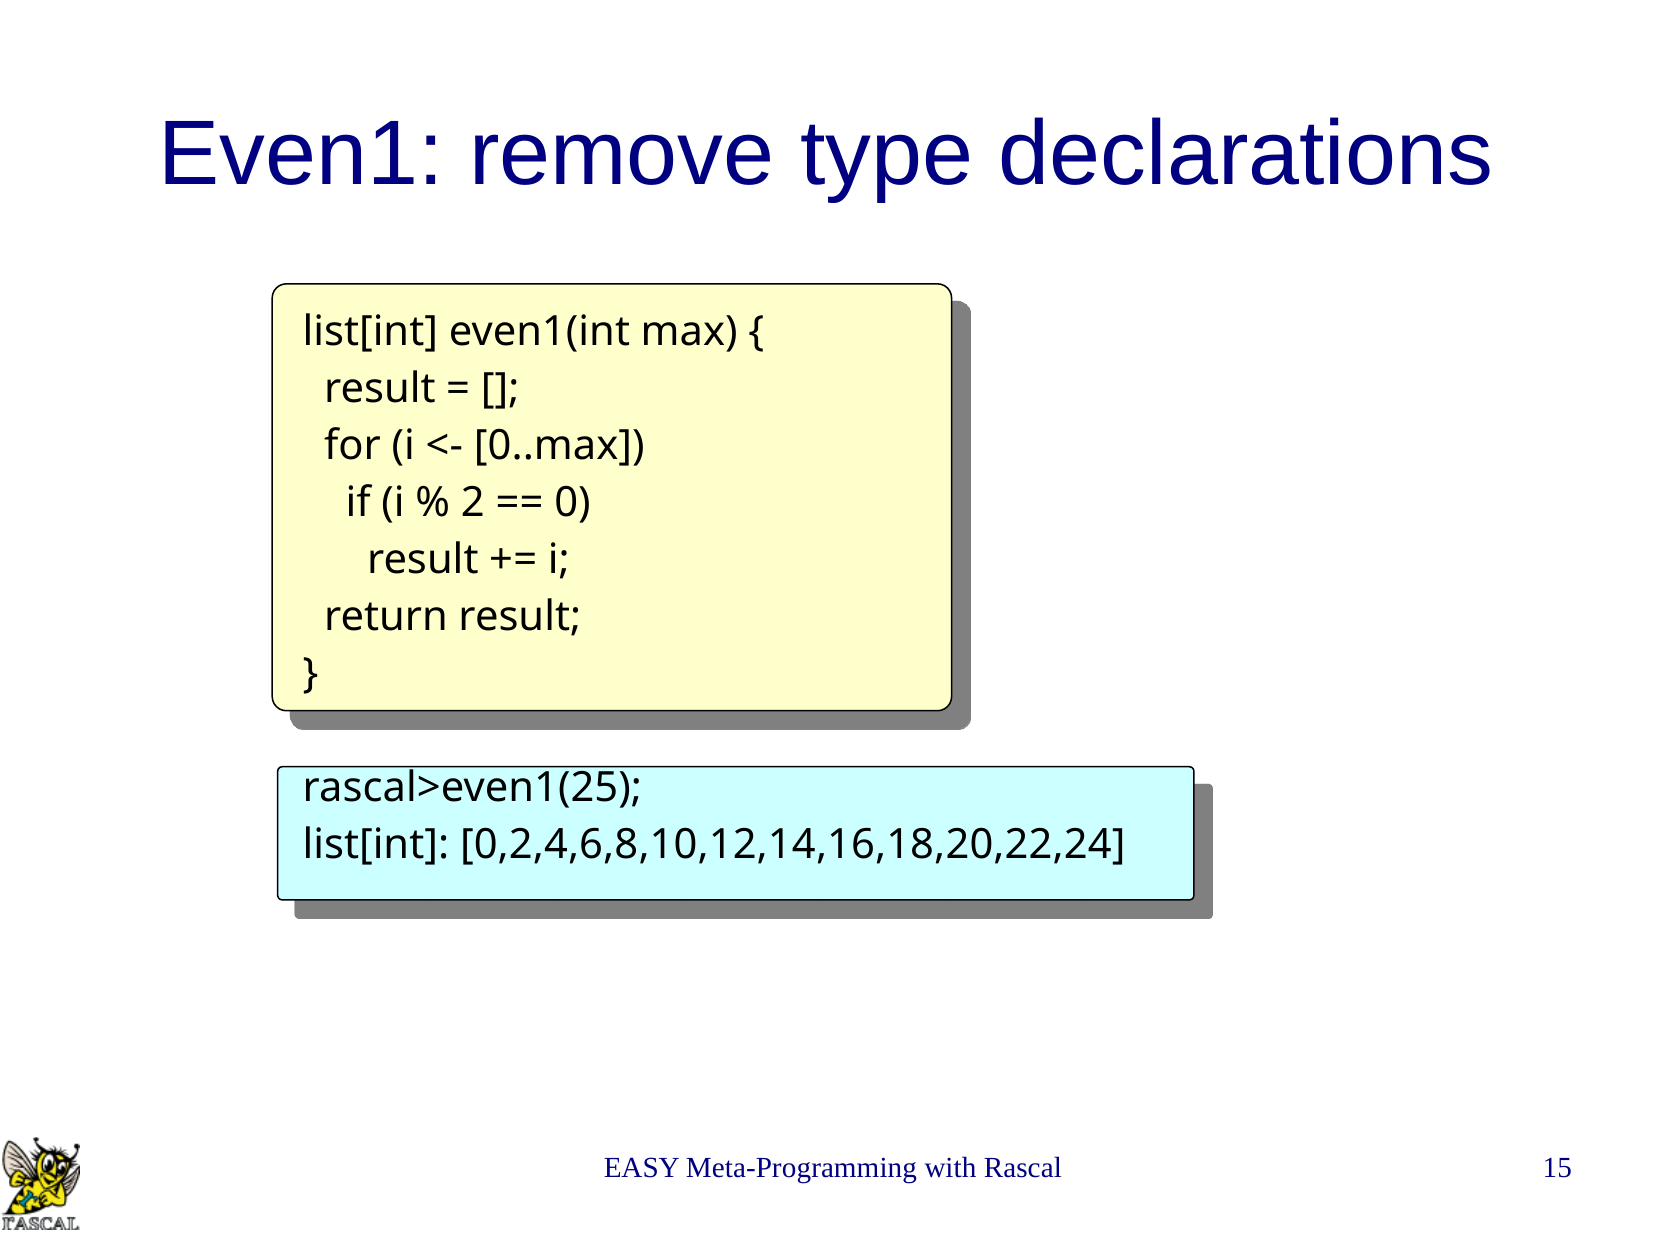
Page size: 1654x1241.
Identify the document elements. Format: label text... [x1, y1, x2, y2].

text_box list[int] even1(int max) { result = []; for (i <- [0..max]) if (i % 2 == 0) result += i; return result; } rascal>even1(25); list[int]: [0,2,4,6,8,10,12,14,16,18,20,22,24] [287, 293, 1238, 891]
picture [1, 1137, 80, 1230]
title Even1: remove type declarations [82, 49, 1571, 257]
text_box [277, 766, 1194, 900]
text_box [272, 283, 951, 711]
